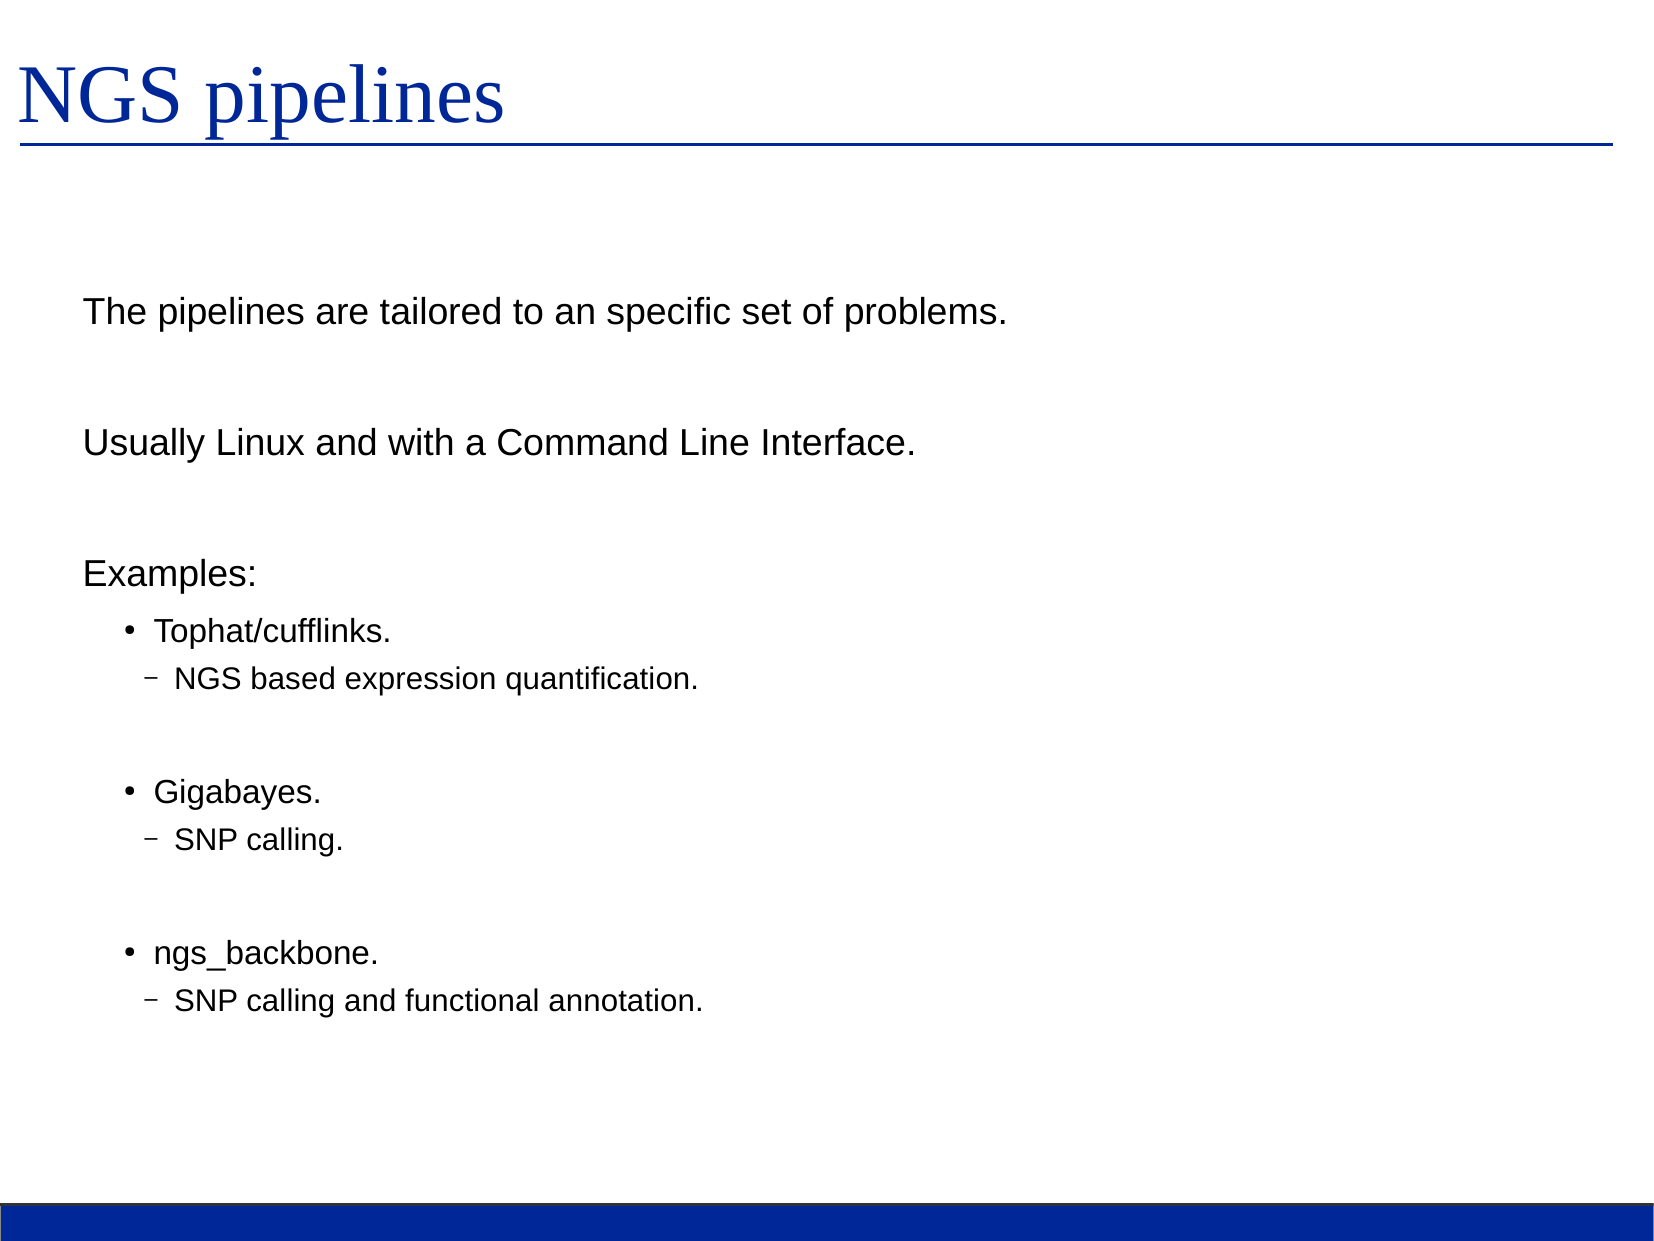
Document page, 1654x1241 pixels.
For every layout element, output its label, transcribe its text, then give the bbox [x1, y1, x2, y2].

list The pipelines are tailored to an specific set of problems. Usually Linux and with a Command Line Interface. Examples: Tophat/cufflinks. NGS based expression quantification. Gigabayes. SNP calling. ngs_backbone. SNP calling and functional annotation. [82, 290, 1571, 1109]
title NGS pipelines [17, 0, 1589, 198]
